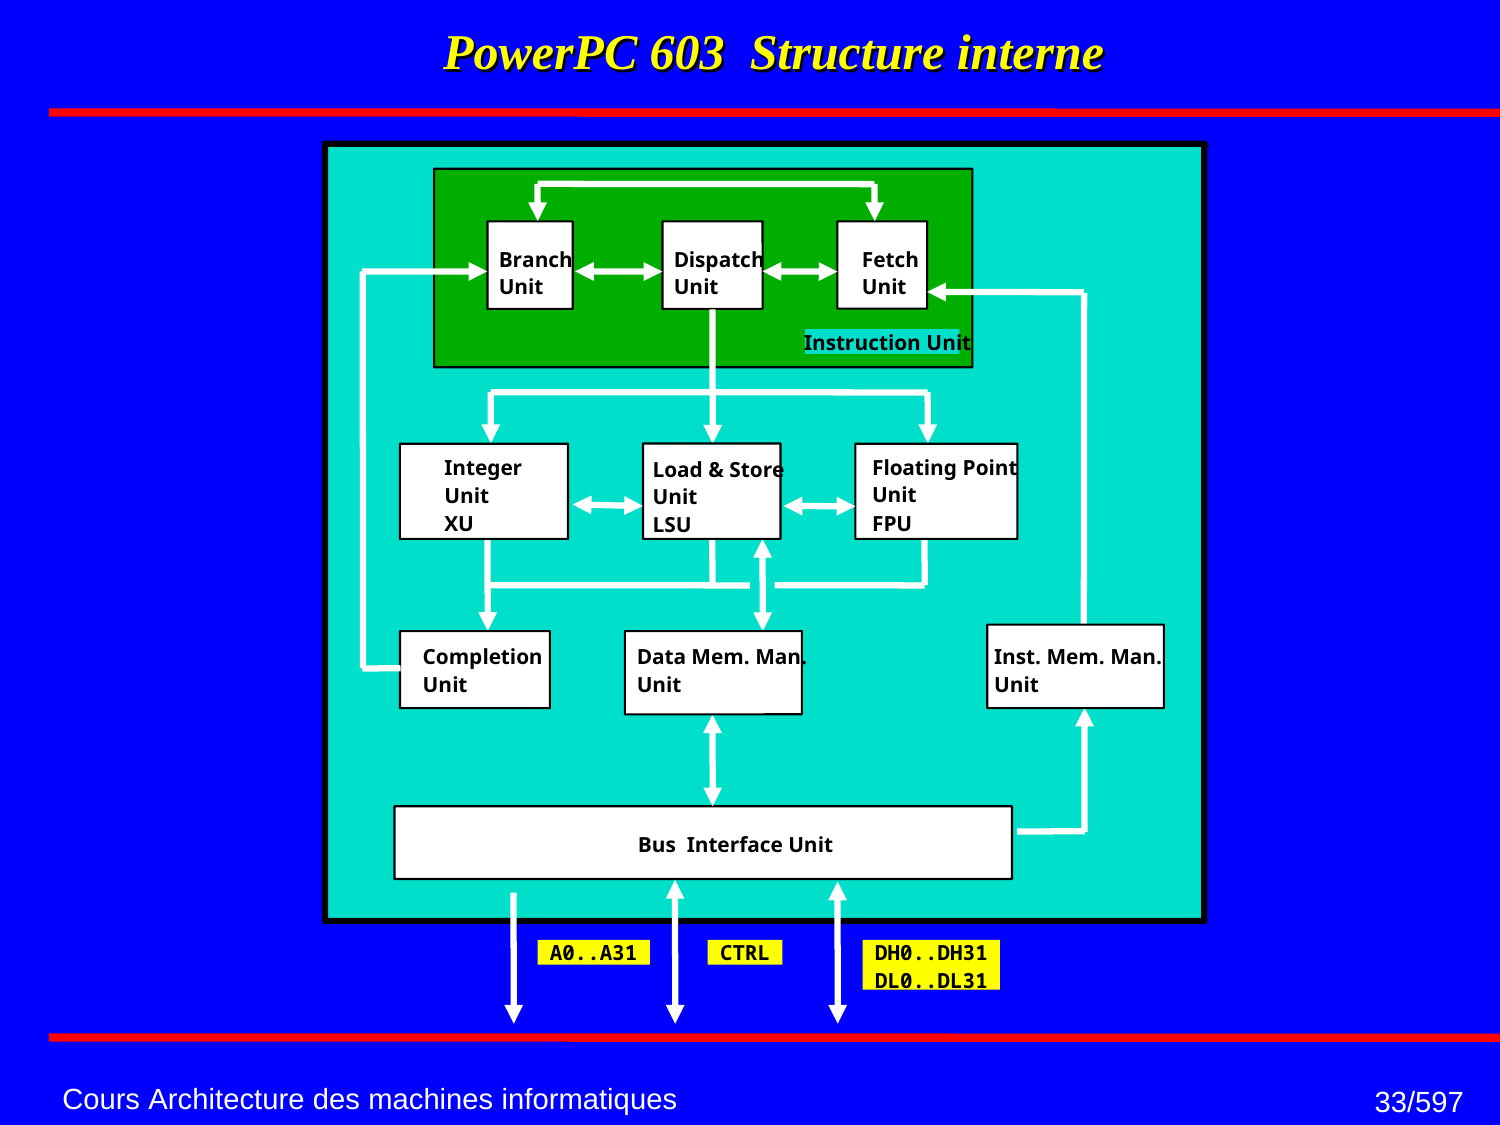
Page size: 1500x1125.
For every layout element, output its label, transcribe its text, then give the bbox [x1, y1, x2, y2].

text_box Branch Unit [498, 246, 574, 302]
text_box [324, 143, 1205, 922]
text_box Dispatch Unit [673, 246, 766, 302]
text_box DH0..DH31 DL0..DL31 [862, 939, 1001, 995]
text_box Completion Unit [422, 643, 544, 699]
text_box Floating Point Unit FPU [872, 454, 1019, 538]
text_box A0..A31 [537, 939, 651, 967]
text_box Load & Store Unit LSU [652, 455, 785, 540]
text_box Integer Unit XU [444, 454, 523, 538]
text_box CTRL [707, 939, 784, 967]
text_box Bus Interface Unit [637, 831, 834, 858]
title PowerPC 603 Structure interne [141, 15, 1406, 88]
text_box Instruction Unit [798, 329, 978, 356]
text_box Data Mem. Man. Unit [636, 643, 808, 699]
text_box Inst. Mem. Man. Unit [994, 643, 1169, 699]
text_box Fetch Unit [861, 246, 920, 302]
